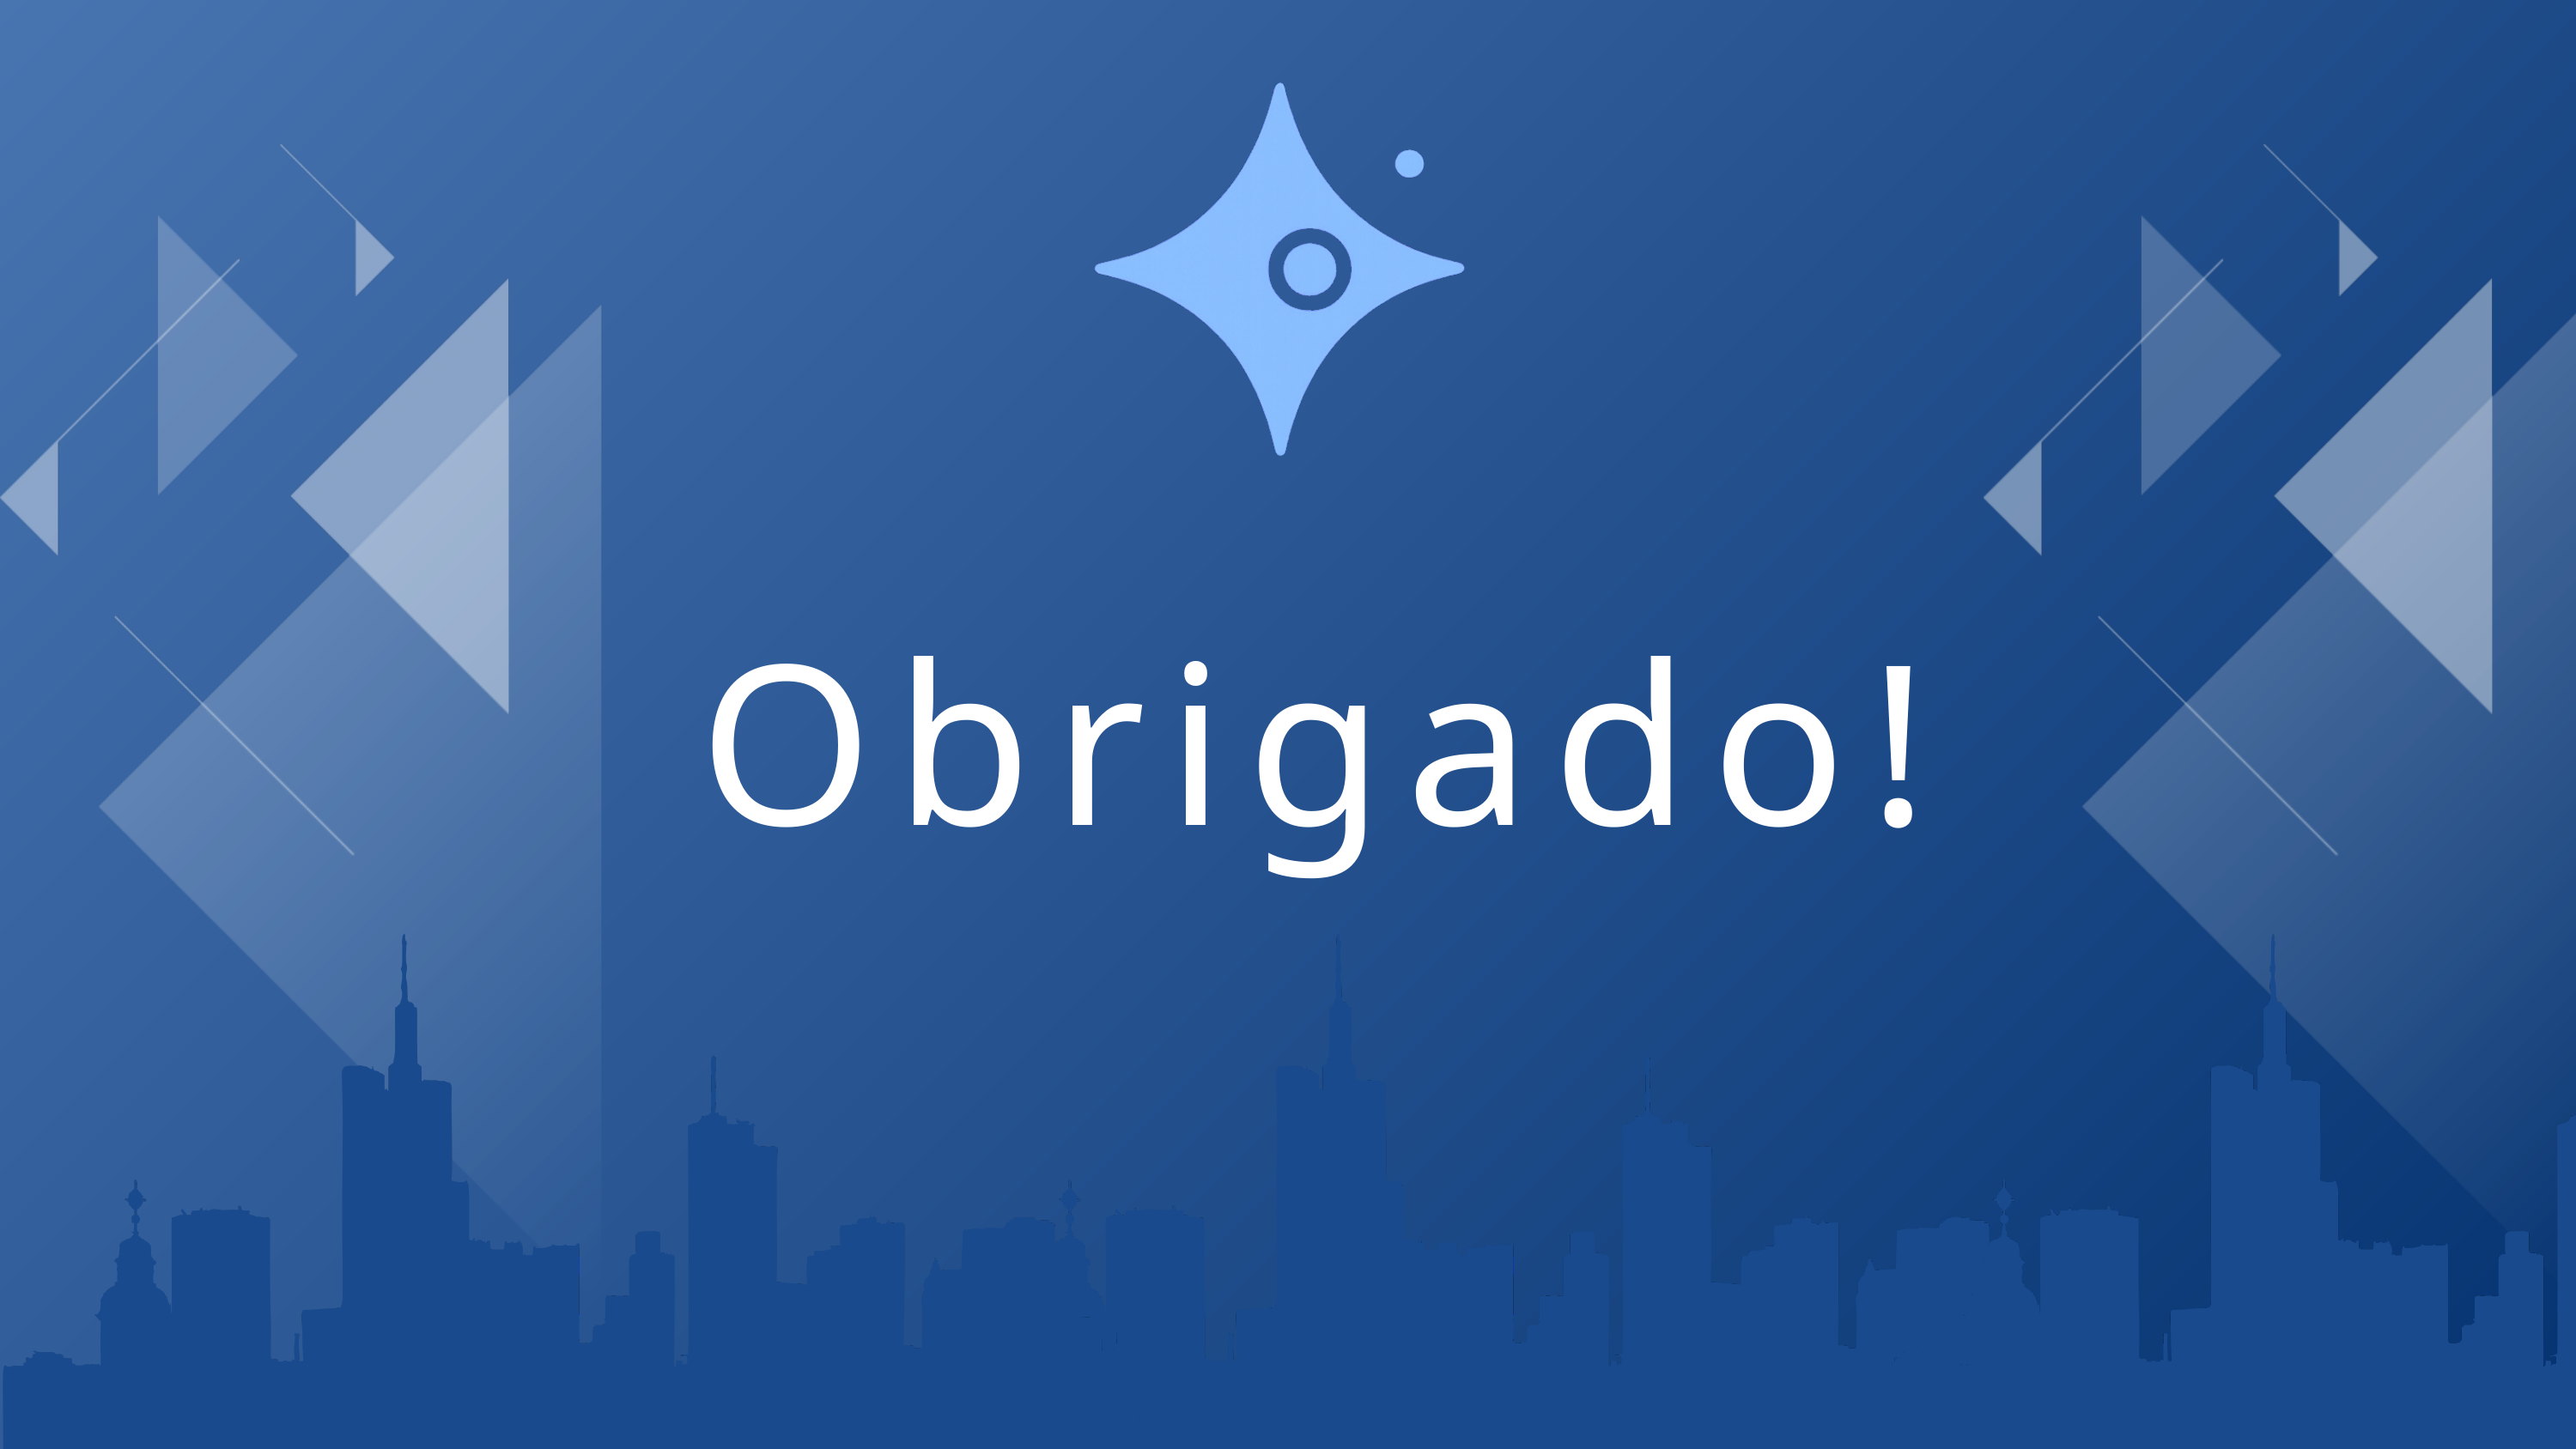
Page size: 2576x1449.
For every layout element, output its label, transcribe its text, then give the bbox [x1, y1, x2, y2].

text_box [0, 144, 2576, 1449]
picture [1090, 76, 1469, 463]
text_box Obrigado! [626, 634, 2003, 870]
text_box Obrigado! [1279, 720, 1346, 811]
